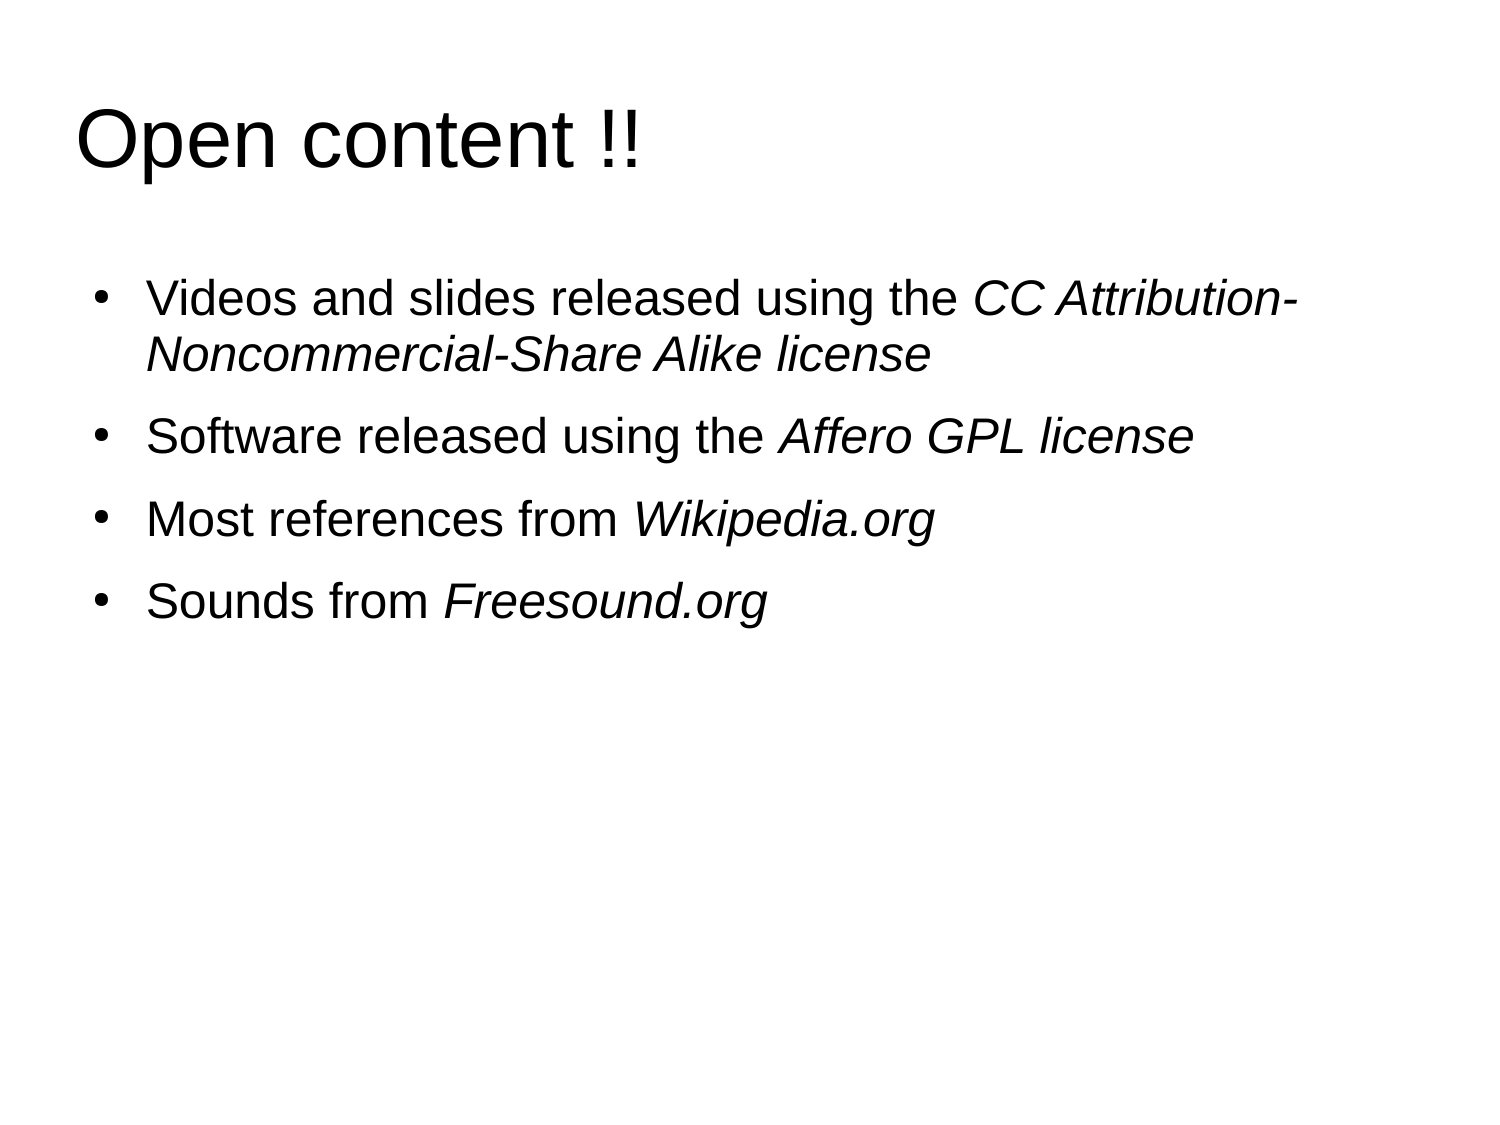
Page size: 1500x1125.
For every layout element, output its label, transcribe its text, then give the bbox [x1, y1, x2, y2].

title Open content !! [75, 44, 1425, 233]
list Videos and slides released using the CC Attribution-Noncommercial-Share Alike license Software released using the Affero GPL license Most references from Wikipedia.org Sounds from Freesound.org [75, 270, 1425, 923]
